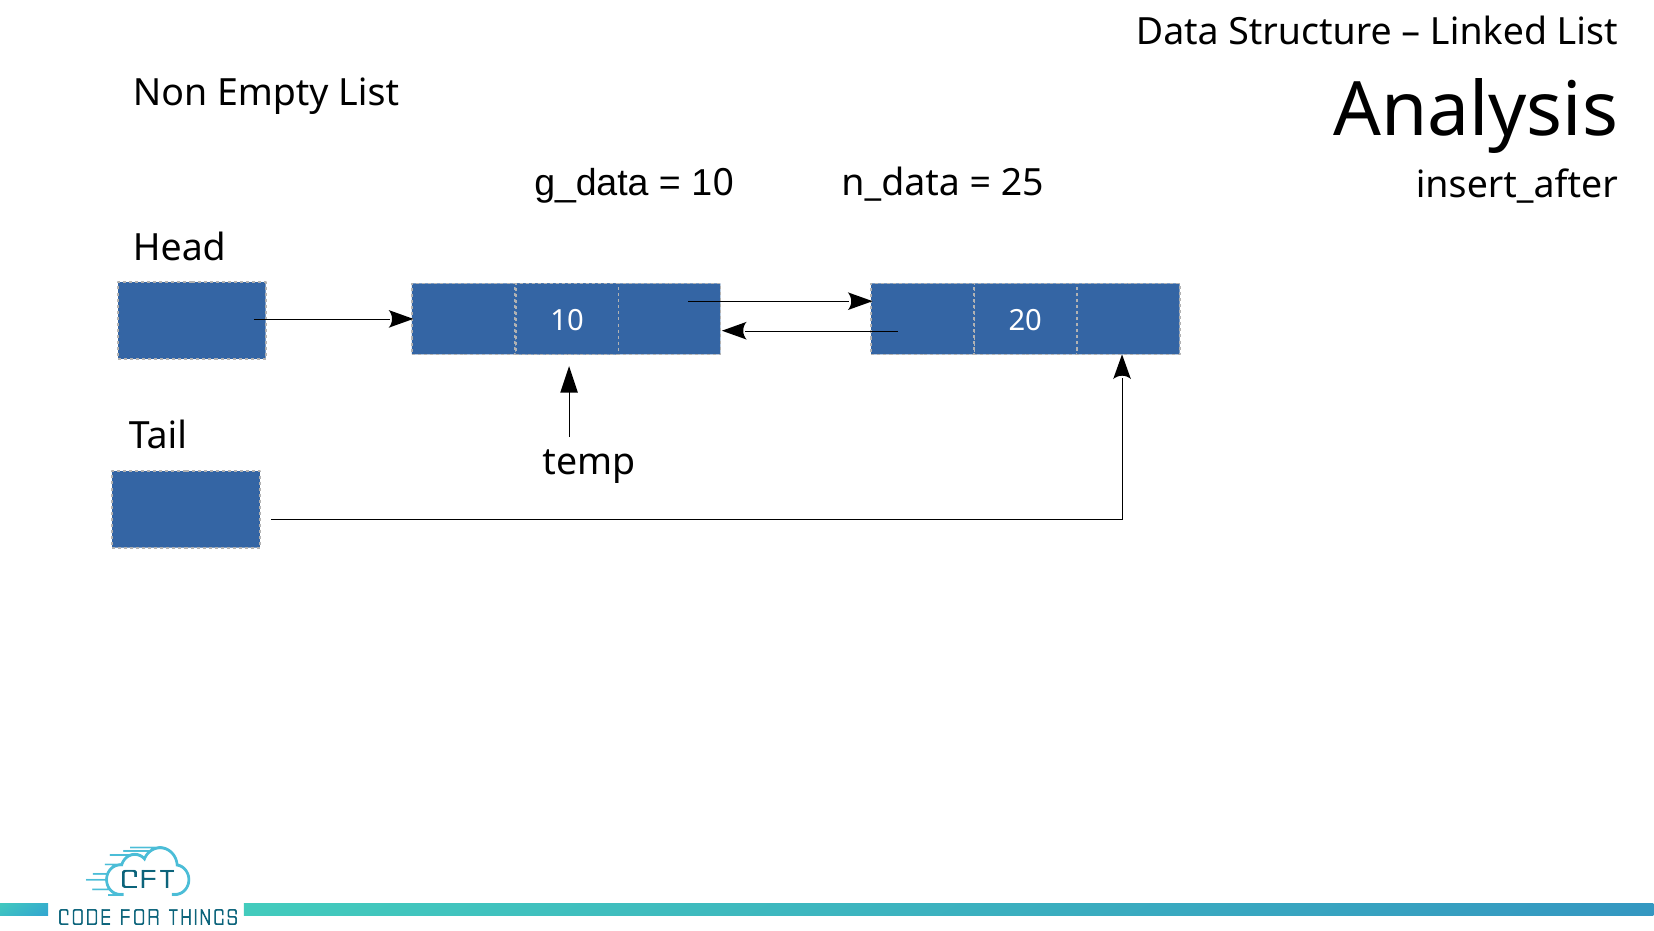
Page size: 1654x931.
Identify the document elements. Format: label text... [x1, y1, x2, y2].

text_box [619, 283, 721, 355]
text_box [118, 293, 266, 359]
text_box temp [527, 427, 656, 494]
text_box [871, 283, 974, 355]
text_box Head [118, 212, 285, 293]
text_box [1076, 283, 1180, 355]
text_box [411, 283, 515, 355]
title Data Structure – Linked List Analysis insert_after [1099, 0, 1619, 216]
text_box 20 [974, 283, 1076, 355]
picture [59, 846, 237, 925]
text_box Tail [114, 401, 237, 468]
text_box g_data = 10 [519, 147, 768, 214]
text_box Non Empty List [118, 58, 544, 125]
text_box n_data = 25 [826, 147, 1123, 214]
text_box [112, 471, 260, 548]
text_box 10 [515, 283, 619, 355]
